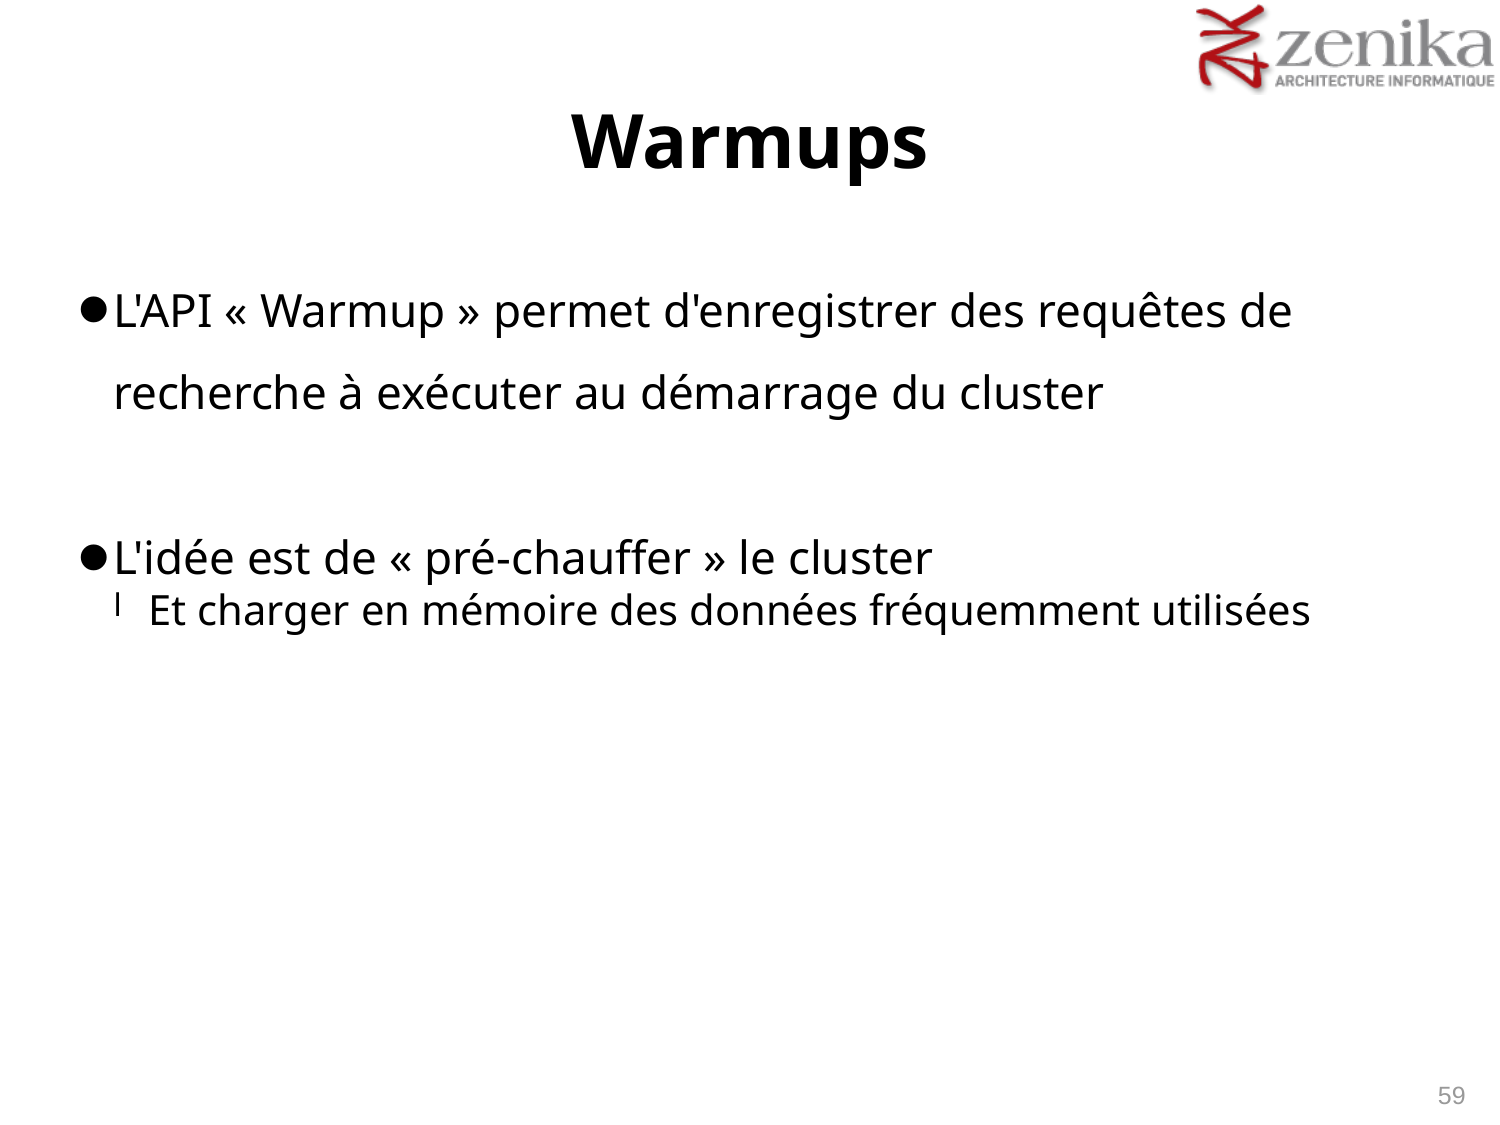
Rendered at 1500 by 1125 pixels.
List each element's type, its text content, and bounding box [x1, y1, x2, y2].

picture [1190, 0, 1500, 95]
text_box L'API « Warmup » permet d'enregistrer des requêtes de recherche à exécuter au démarrage du cluster L'idée est de « pré-chauffer » le cluster Et charger en mémoire des données fréquemment utilisées [63, 238, 1470, 922]
text_box Warmups [75, 29, 1425, 238]
